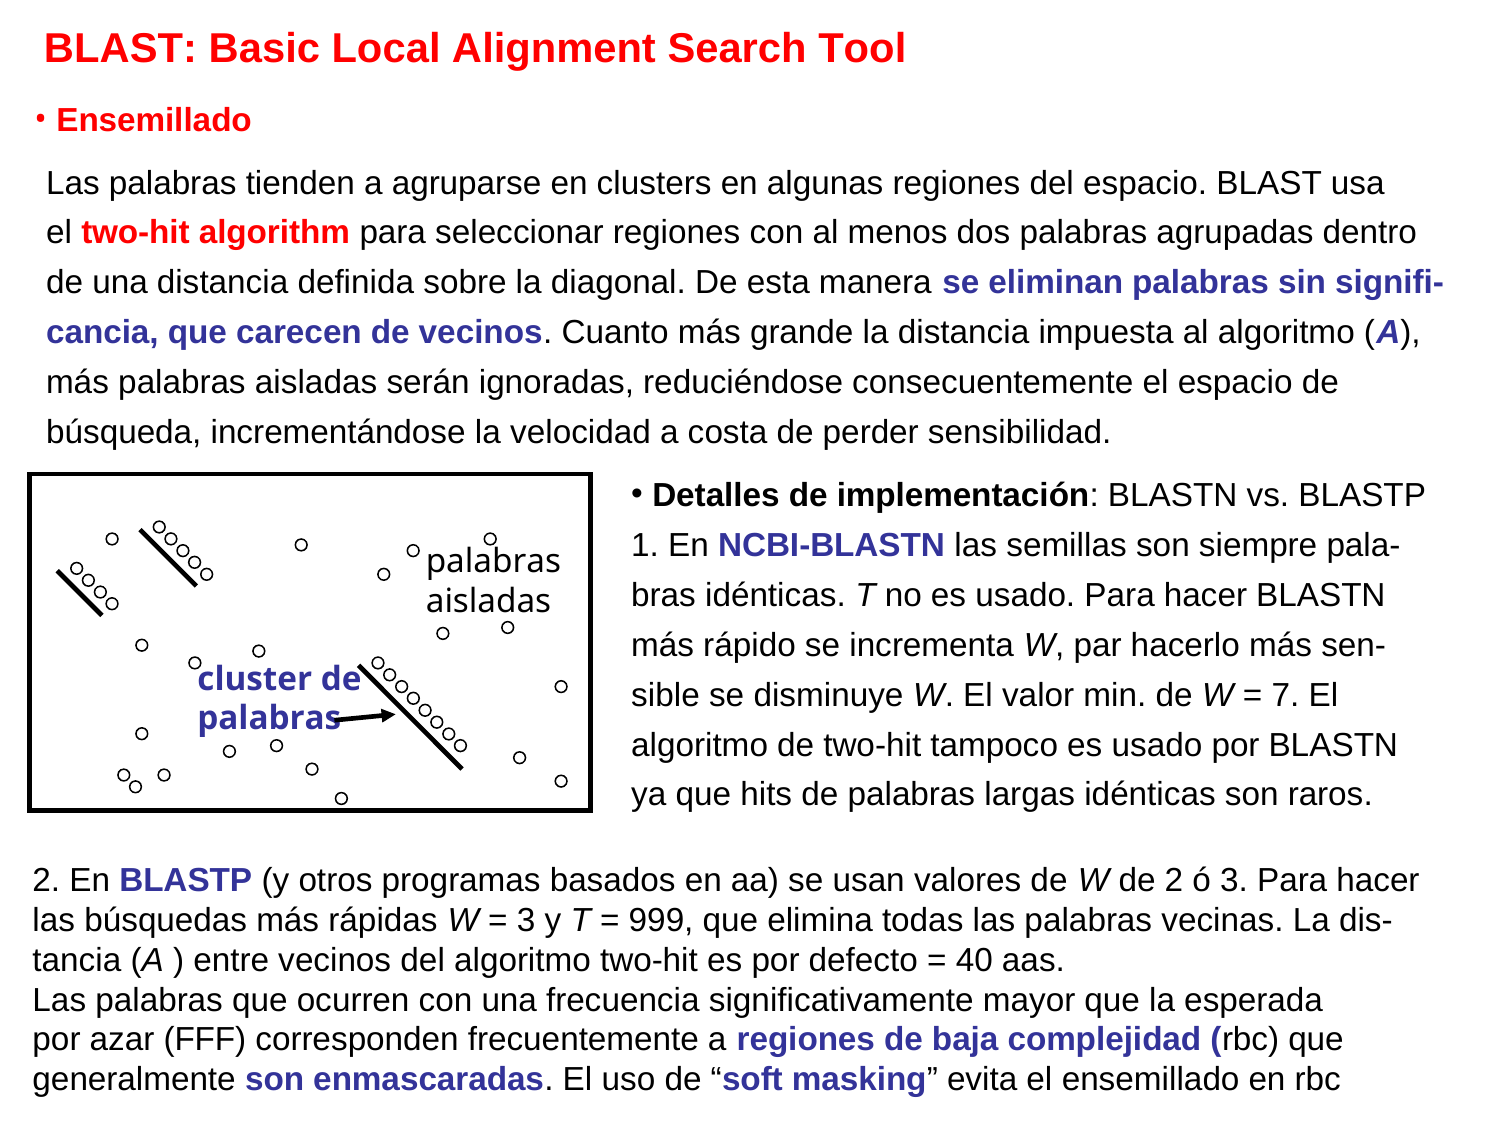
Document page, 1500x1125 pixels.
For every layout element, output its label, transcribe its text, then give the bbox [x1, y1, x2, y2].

text_box Ensemillado [19, 90, 267, 146]
text_box cluster de palabras [182, 649, 377, 745]
text_box Detalles de implementación: BLASTN vs. BLASTP 1. En NCBI-BLASTN las semillas son siempre pala- bras idénticas. T no es usado. Para hacer BLASTN más rápido se incrementa W, par hacerlo más sen- sible se disminuye W. El valor min. de W = 7. El algoritmo de two-hit tampoco es usado por BLASTN ya que hits de palabras largas idénticas son raros. [616, 455, 1442, 821]
text_box BLAST: Basic Local Alignment Search Tool [29, 13, 922, 79]
text_box 2. En BLASTP (y otros programas basados en aa) se usan valores de W de 2 ó 3. Para hacer las búsquedas más rápidas W = 3 y T = 999, que elimina todas las palabras vecinas. La dis- tancia (A ) entre vecinos del algoritmo two-hit es por defecto = 40 aas. Las palabras que ocurren con una frecuencia significativamente mayor que la esperada por azar (FFF) corresponden frecuentemente a regiones de baja complejidad (rbc) que generalmente son enmascaradas. El uso de “soft masking” evita el ensemillado en rbc [17, 850, 1459, 1106]
text_box palabras aisladas [411, 531, 577, 627]
text_box Las palabras tienden a agruparse en clusters en algunas regiones del espacio. BLAST usa el two-hit algorithm para seleccionar regiones con al menos dos palabras agrupadas dentro de una distancia definida sobre la diagonal. De esta manera se eliminan palabras sin signifi- cancia, que carecen de vecinos. Cuanto más grande la distancia impuesta al algoritmo (A), más palabras aisladas serán ignoradas, reduciéndose consecuentemente el espacio de búsqueda, incrementándose la velocidad a costa de perder sensibilidad. [31, 143, 1460, 459]
